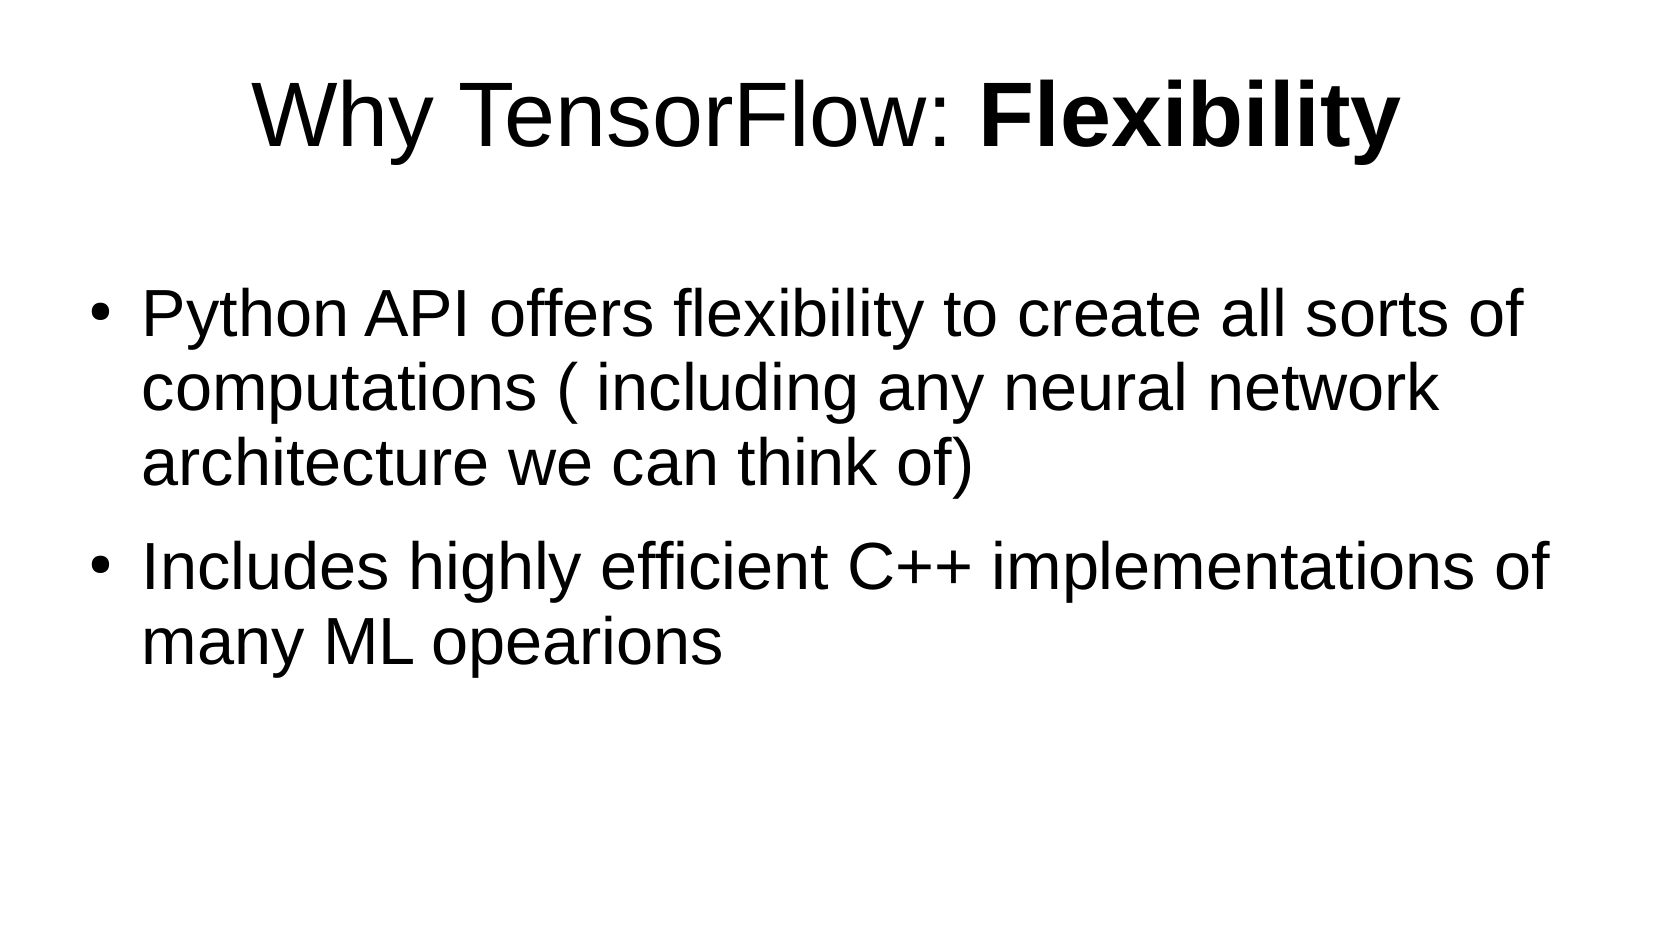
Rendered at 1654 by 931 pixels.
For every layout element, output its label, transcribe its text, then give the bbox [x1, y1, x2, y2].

list Python API offers flexibility to create all sorts of computations ( including any neural network architecture we can think of) Includes highly efficient C++ implementations of many ML opearions [70, 275, 1560, 863]
title Why TensorFlow: Flexibility [82, 37, 1571, 193]
